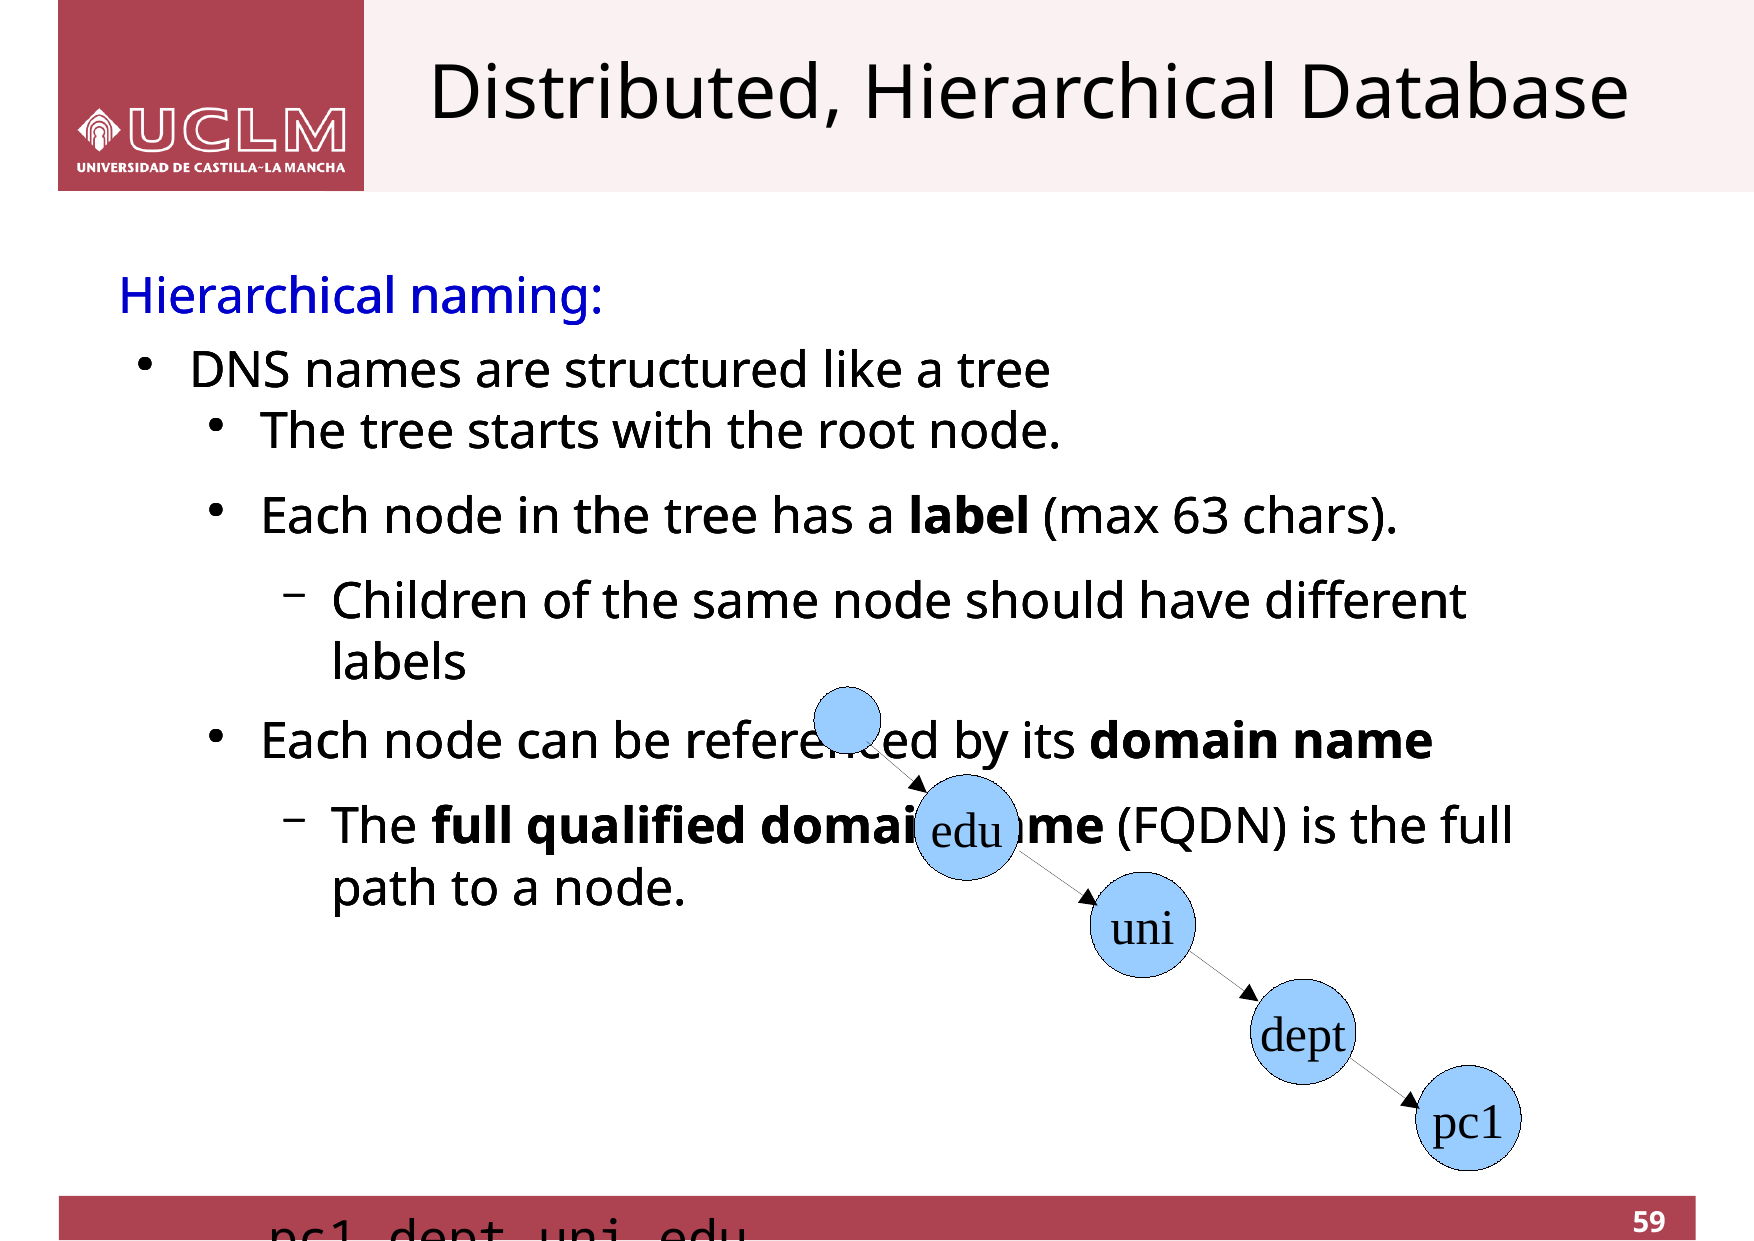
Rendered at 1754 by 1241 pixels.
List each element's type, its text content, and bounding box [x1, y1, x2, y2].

text_box [813, 686, 881, 754]
text_box edu [914, 774, 1020, 881]
title Distributed, Hierarchical Database [413, 0, 1667, 198]
text_box dept [1250, 979, 1356, 1085]
text_box pc1 [1415, 1065, 1522, 1171]
picture [58, 0, 364, 191]
list Hierarchical naming: DNS names are structured like a tree The tree starts with the root node. Each node in the tree has a label (max 63 chars). Children of the same node should have different labels Each node can be referenced by its domain name The full qualified domain name (FQDN) is the full path to a node. pc1.dept.uni.edu. [103, 256, 1595, 1191]
text_box uni [1090, 872, 1196, 978]
